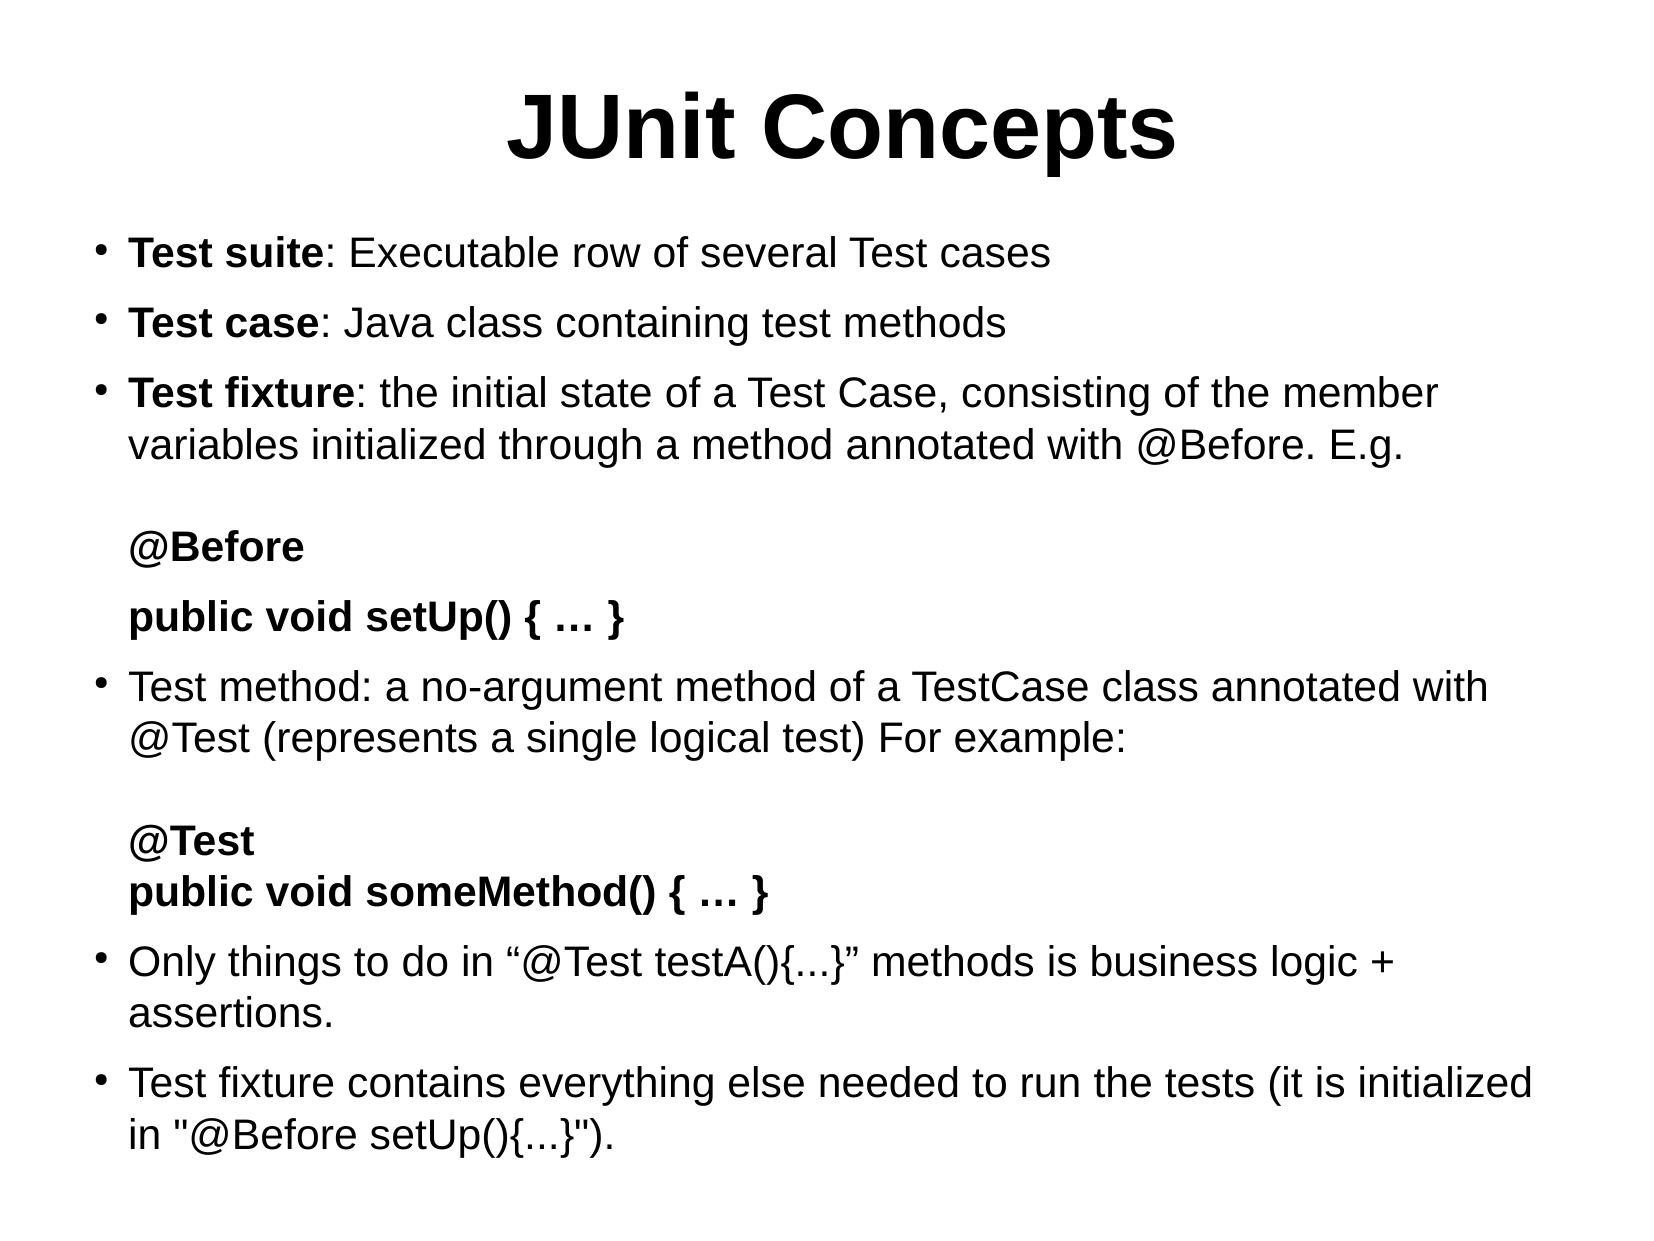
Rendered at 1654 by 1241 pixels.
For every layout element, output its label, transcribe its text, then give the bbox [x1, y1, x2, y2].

list Test suite: Executable row of several Test cases Test case: Java class containing test methods Test fixture: the initial state of a Test Case, consisting of the member variables initialized through a method annotated with @Before. E.g. @Before public void setUp() { … } Test method: a no-argument method of a TestCase class annotated with @Test (represents a single logical test) For example: @Test public void someMethod() { … } Only things to do in “@Test testA(){...}” methods is business logic + assertions. Test fixture contains everything else needed to run the tests (it is initialized in "@Before setUp(){...}"). [82, 225, 1538, 1186]
title JUnit Concepts [82, 49, 1571, 196]
